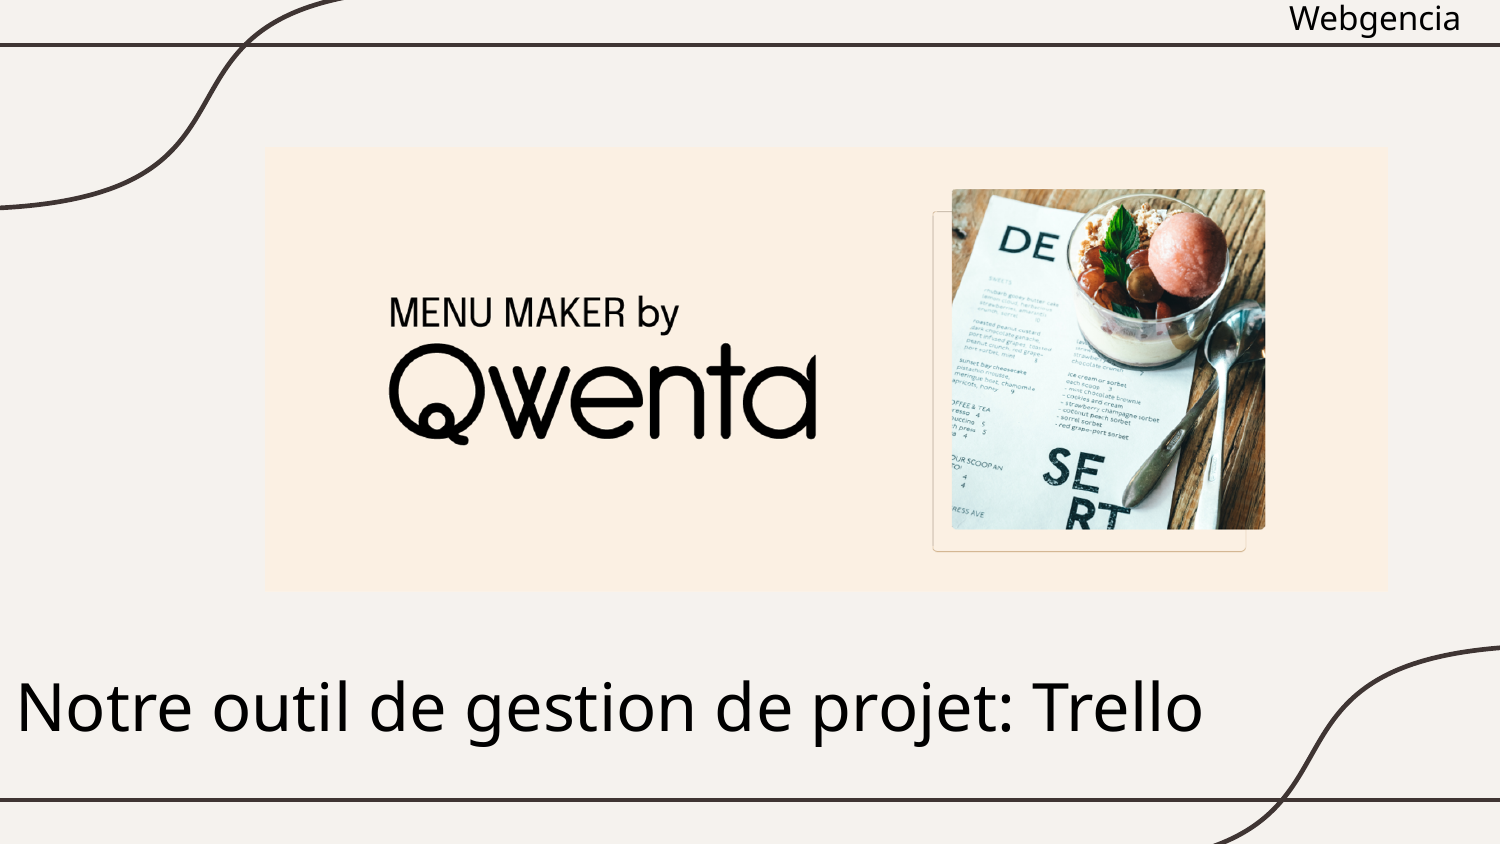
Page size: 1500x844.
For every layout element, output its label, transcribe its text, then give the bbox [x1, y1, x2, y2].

subtitle Notre outil de gestion de projet: Trello [0, 649, 1477, 768]
picture [265, 147, 1388, 592]
text_box Webgencia [1250, 0, 1500, 42]
